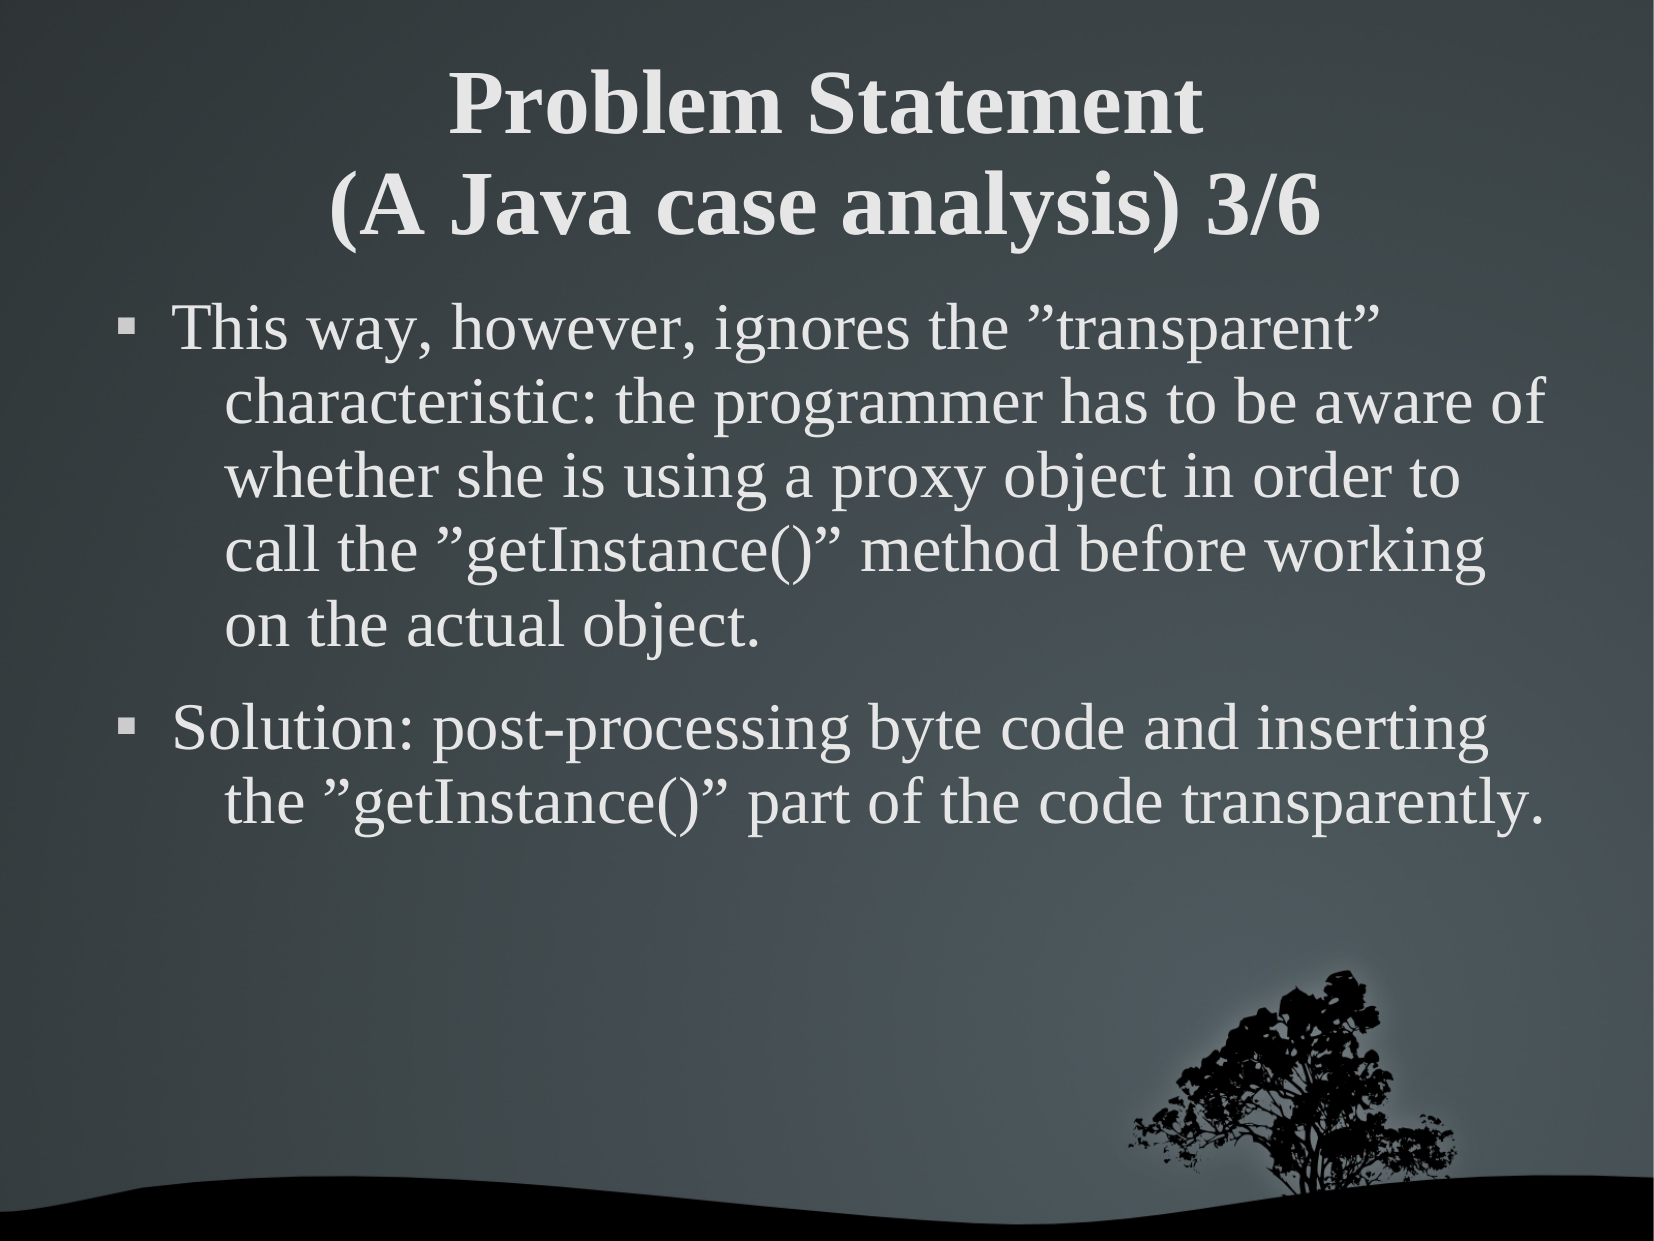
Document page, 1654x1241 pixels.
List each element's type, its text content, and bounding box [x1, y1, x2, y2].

picture [0, 0, 1654, 1241]
list This way, however, ignores the ”transparent” characteristic: the programmer has to be aware of whether she is using a proxy object in order to call the ”getInstance()” method before working on the actual object. Solution: post-processing byte code and inserting the ”getInstance()” part of the code transparently. [82, 290, 1571, 1094]
title Problem Statement (A Java case analysis) 3/6 [82, 33, 1571, 273]
